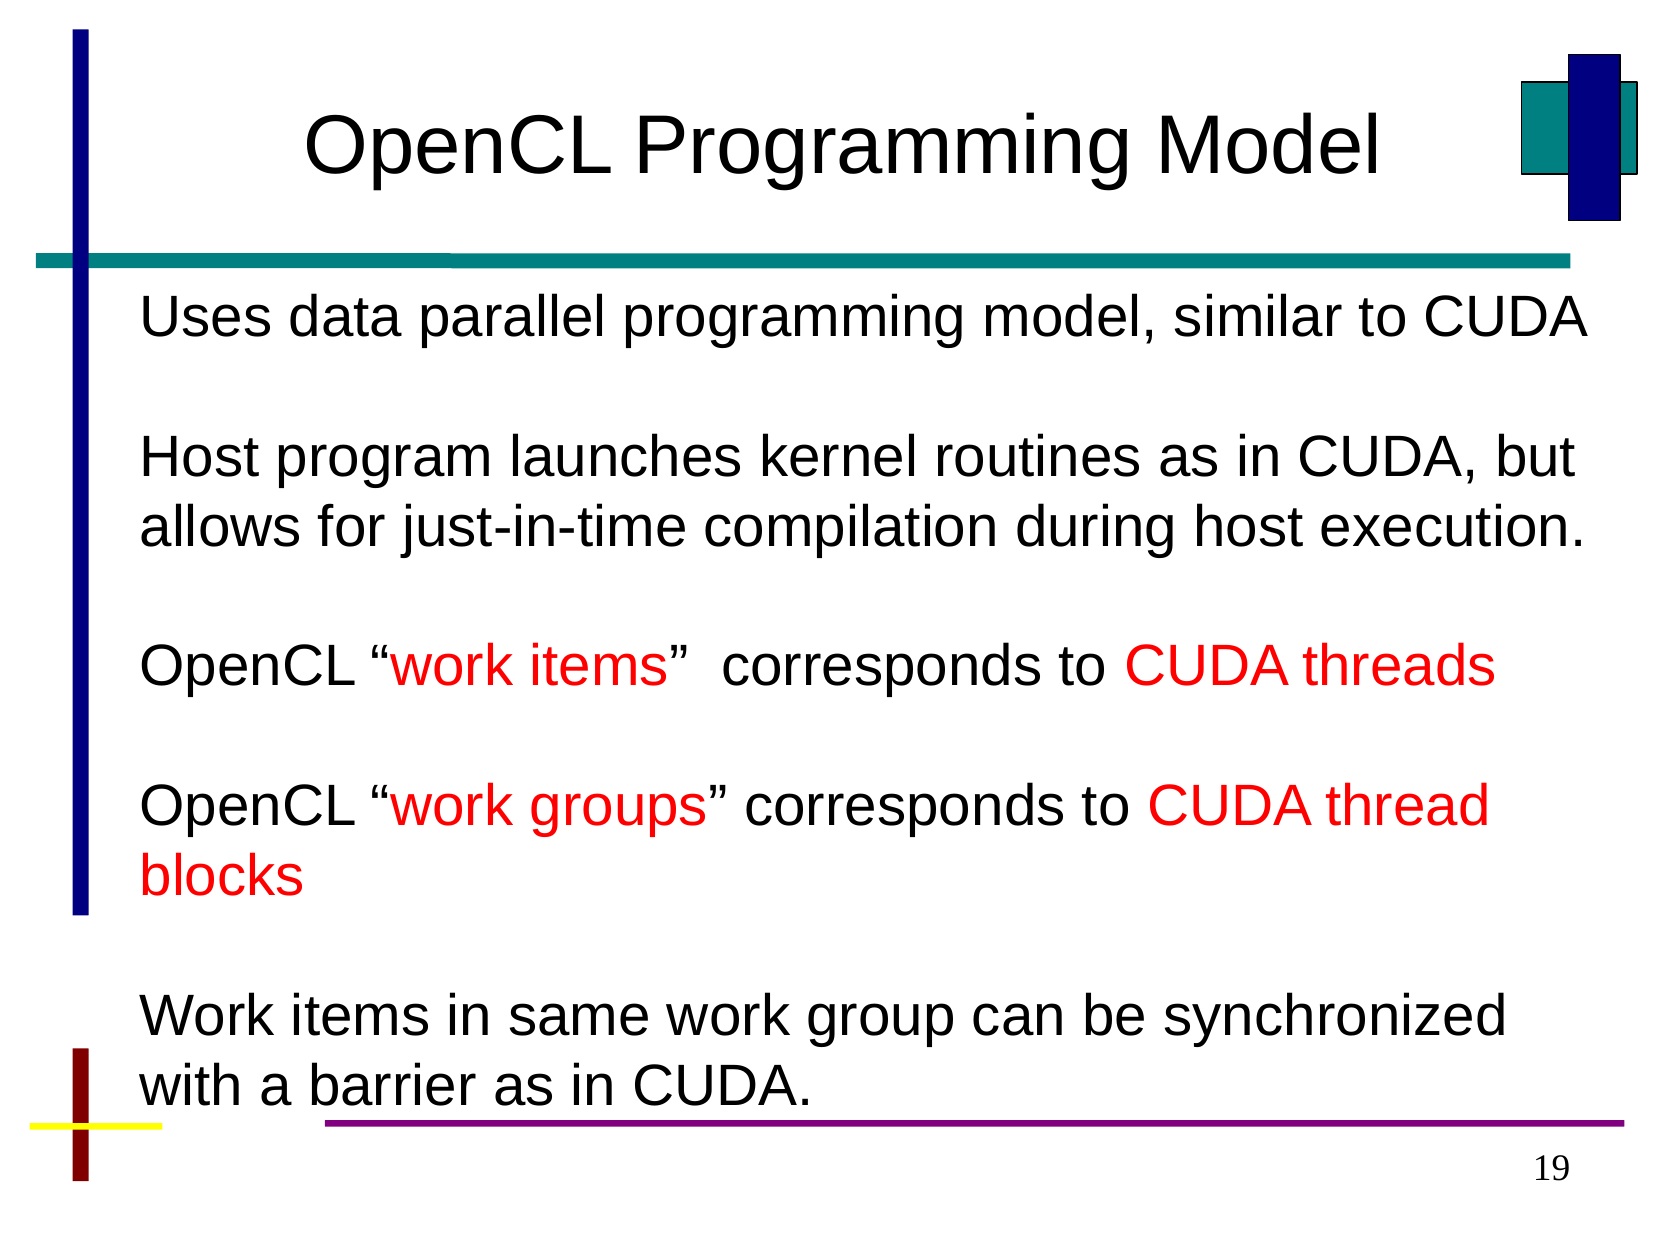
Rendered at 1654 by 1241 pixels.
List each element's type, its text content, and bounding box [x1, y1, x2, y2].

text_box OpenCL Programming Model [253, 82, 1398, 199]
text_box Uses data parallel programming model, similar to CUDA Host program launches kernel routines as in CUDA, but allows for just-in-time compilation during host execution. OpenCL “work items” corresponds to CUDA threads OpenCL “work groups” corresponds to CUDA thread blocks Work items in same work group can be synchronized with a barrier as in CUDA. [89, 270, 1615, 1241]
